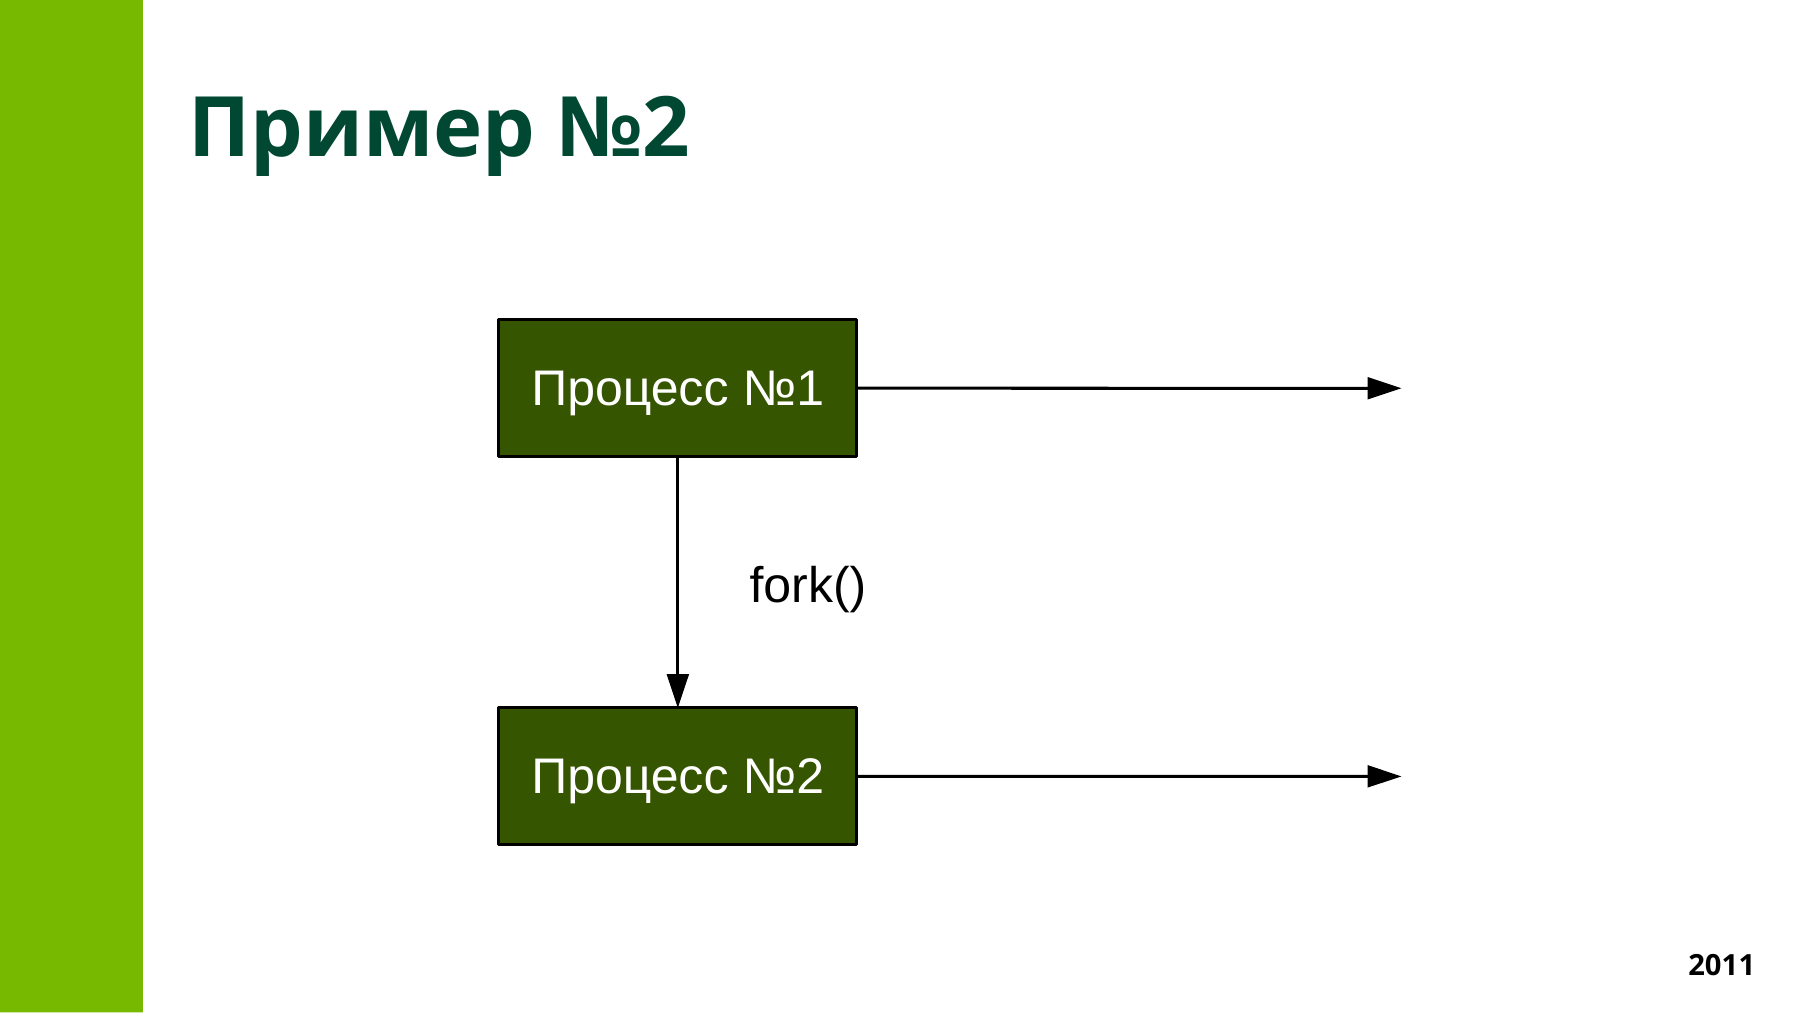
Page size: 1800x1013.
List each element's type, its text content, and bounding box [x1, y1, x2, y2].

text_box Процесс №1 [498, 319, 857, 457]
text_box fork() [734, 549, 918, 621]
title Пример №2 [188, 40, 1733, 211]
text_box Процесс №2 [498, 707, 857, 845]
